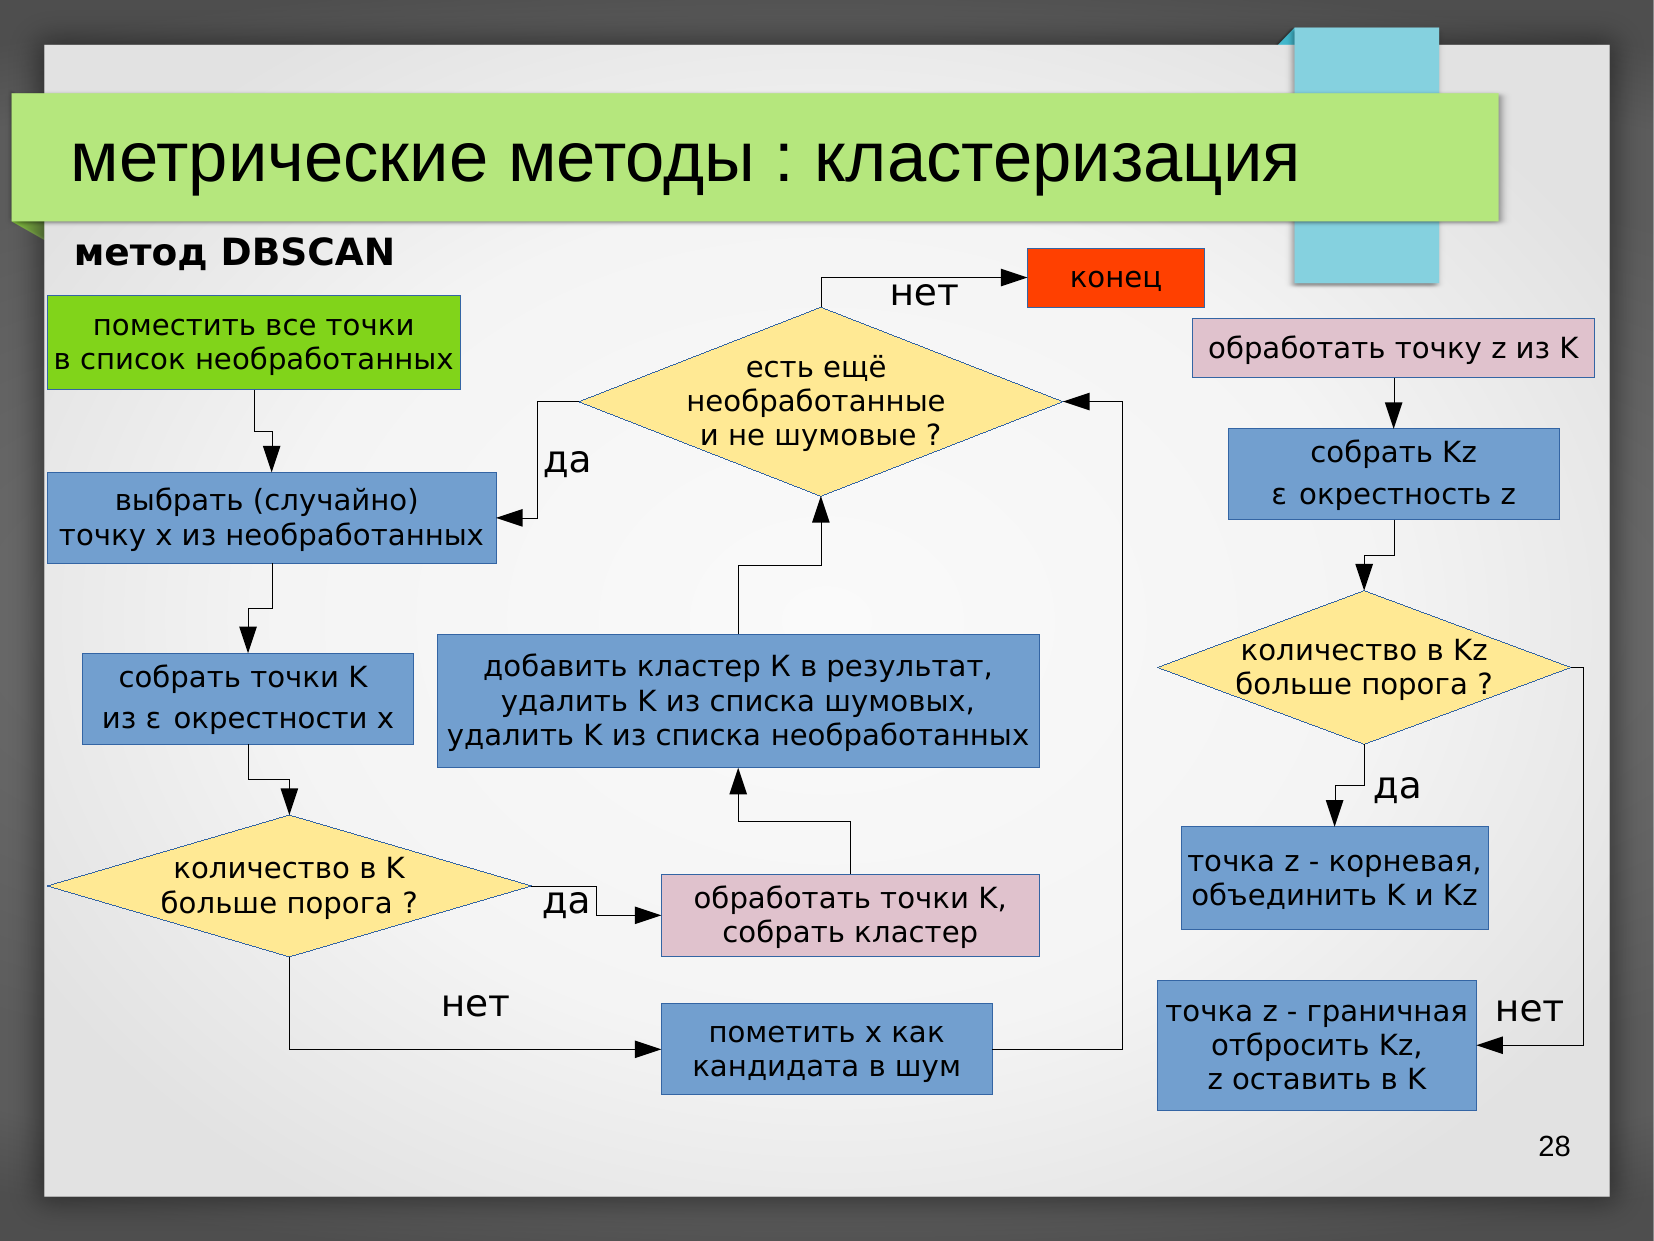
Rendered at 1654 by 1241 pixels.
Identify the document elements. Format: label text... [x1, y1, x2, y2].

text_box обработать точки K, собрать кластер [661, 874, 1040, 957]
text_box конец [1027, 248, 1205, 308]
text_box собрать Kz ε окрестность z [1228, 428, 1560, 520]
text_box точка z - корневая, объединить K и Kz [1181, 826, 1489, 930]
text_box есть ещё необработанные и не шумовые ? [579, 307, 1062, 496]
picture [0, 0, 1654, 1241]
text_box точка z - граничная отбросить Kz, z оставить в K [1157, 980, 1477, 1111]
text_box пометить х как кандидата в шум [661, 1003, 993, 1095]
text_box количество в Kz больше порога ? [1157, 590, 1571, 745]
text_box количество в K больше порога ? [47, 815, 532, 957]
title метрические методы : кластеризация [70, 117, 1382, 197]
text_box собрать точки K из ε окрестности х [82, 653, 414, 745]
text_box поместить все точки в список необработанных [47, 295, 461, 390]
text_box выбрать (случайно) точку х из необработанных [47, 472, 497, 564]
text_box обработать точку z из K [1192, 318, 1595, 378]
text_box метод DBSCAN [59, 223, 544, 308]
text_box добавить кластер К в результат, удалить K из списка шумовых, удалить K из списка необработанных [437, 634, 1040, 768]
